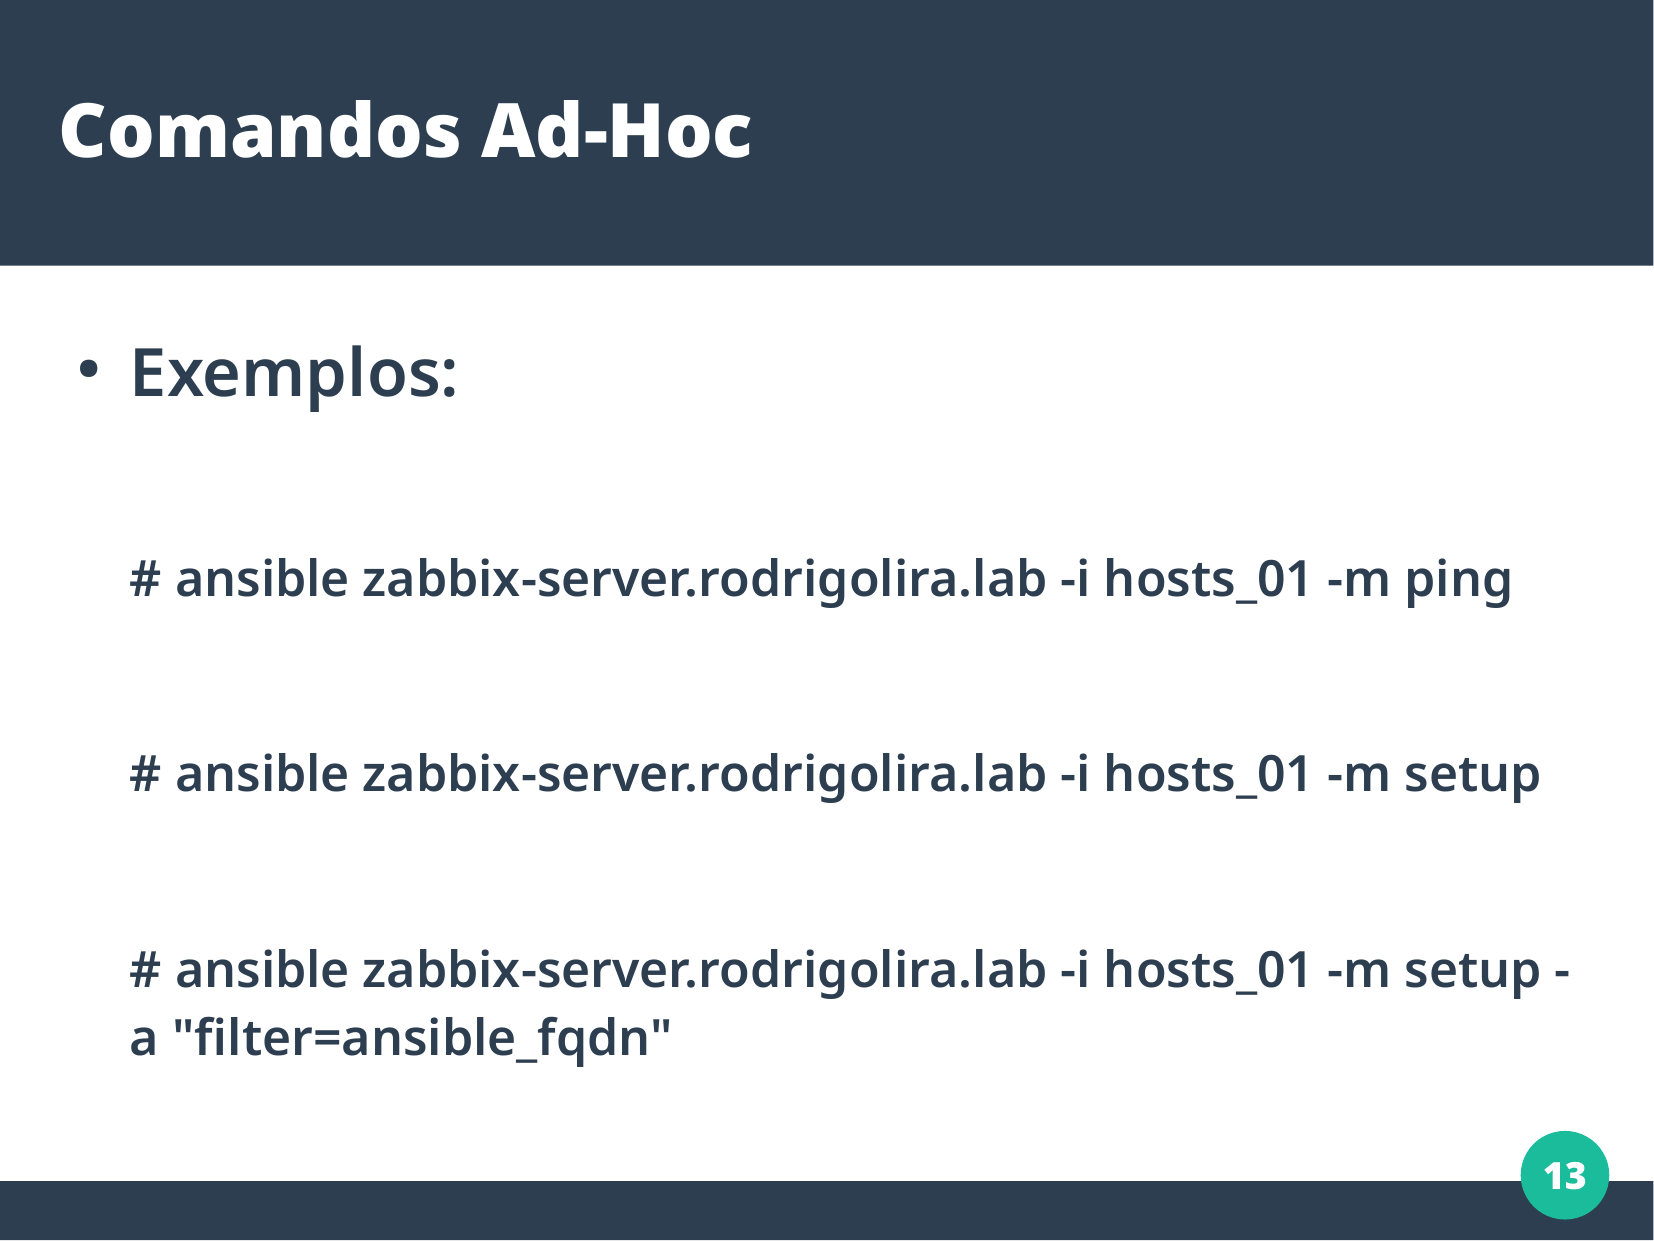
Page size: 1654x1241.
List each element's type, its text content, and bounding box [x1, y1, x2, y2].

title Comandos Ad-Hoc [59, 49, 1595, 207]
list Exemplos: # ansible zabbix-server.rodrigolira.lab -i hosts_01 -m ping # ansible zabbix-server.rodrigolira.lab -i hosts_01 -m setup # ansible zabbix-server.rodrigolira.lab -i hosts_01 -m setup -a "filter=ansible_fqdn" [59, 324, 1595, 1152]
